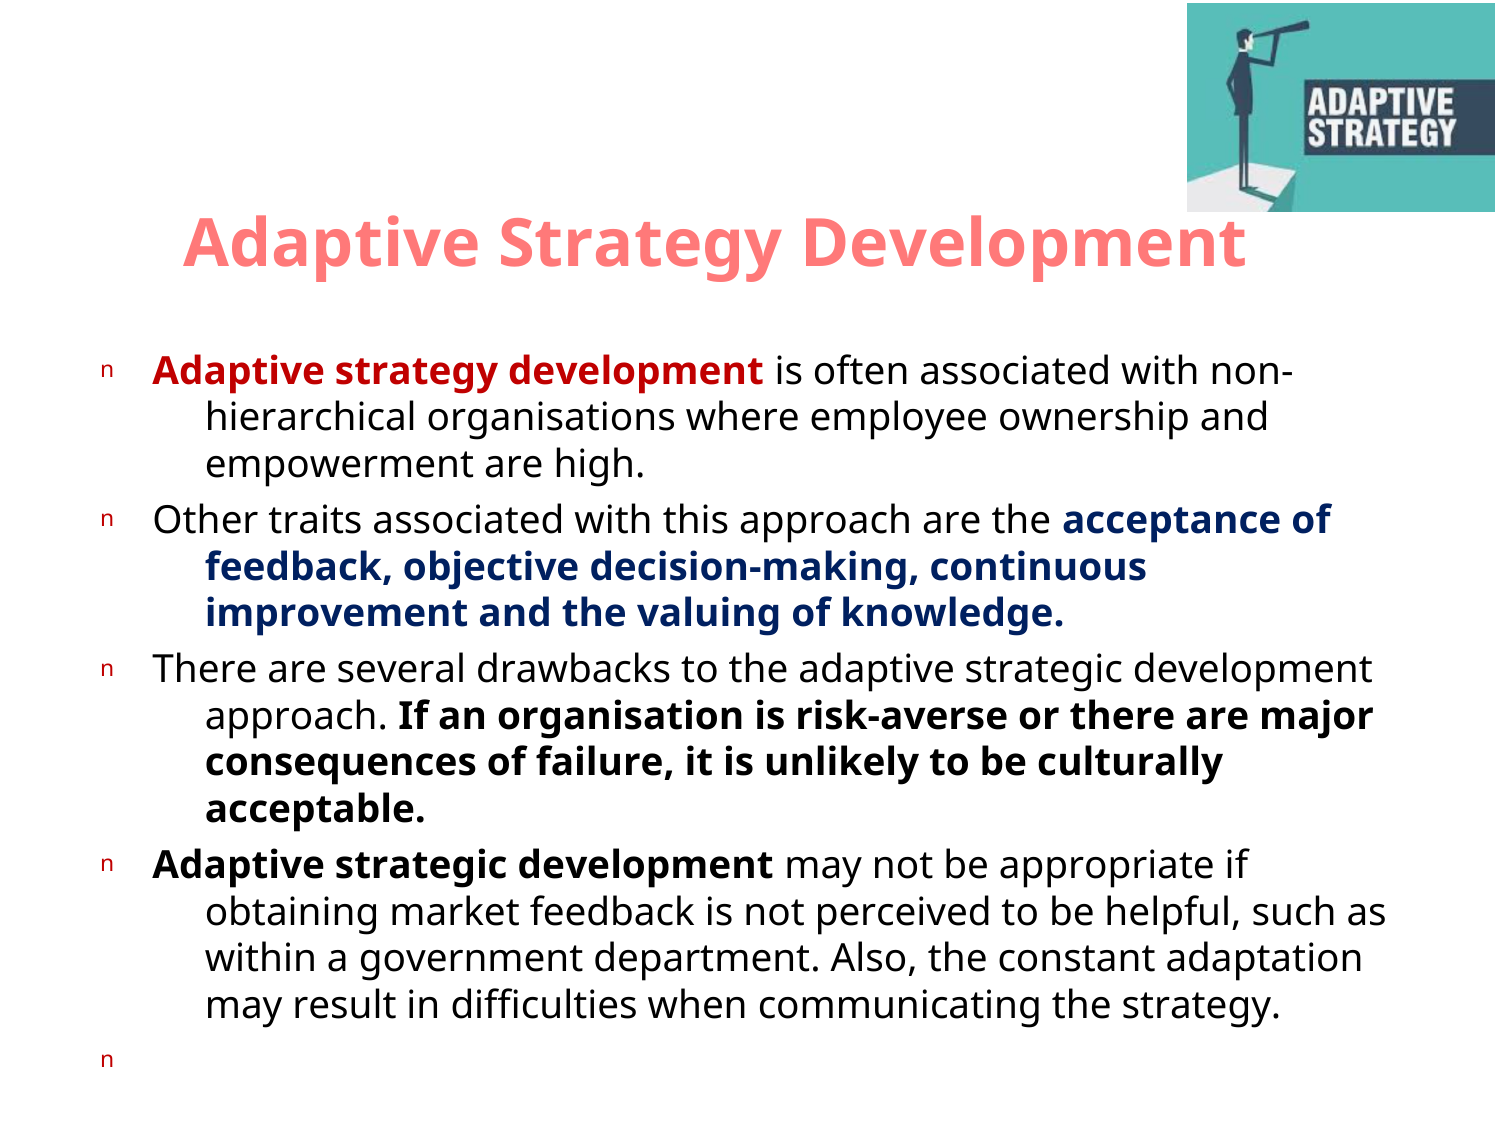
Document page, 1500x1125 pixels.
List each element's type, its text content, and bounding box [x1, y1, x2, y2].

picture [1187, 3, 1495, 212]
title Adaptive Strategy Development [145, 90, 1288, 288]
list Adaptive strategy development is often associated with non-hierarchical organisations where employee ownership and empowerment are high. Other traits associated with this approach are the acceptance of feedback, objective decision-making, continuous improvement and the valuing of knowledge. There are several drawbacks to the adaptive strategic development approach. If an organisation is risk-averse or there are major consequences of failure, it is unlikely to be culturally acceptable. Adaptive strategic development may not be appropriate if obtaining market feedback is not perceived to be helpful, such as within a government department. Also, the constant adaptation may result in difficulties when communicating the strategy. [85, 338, 1415, 1076]
